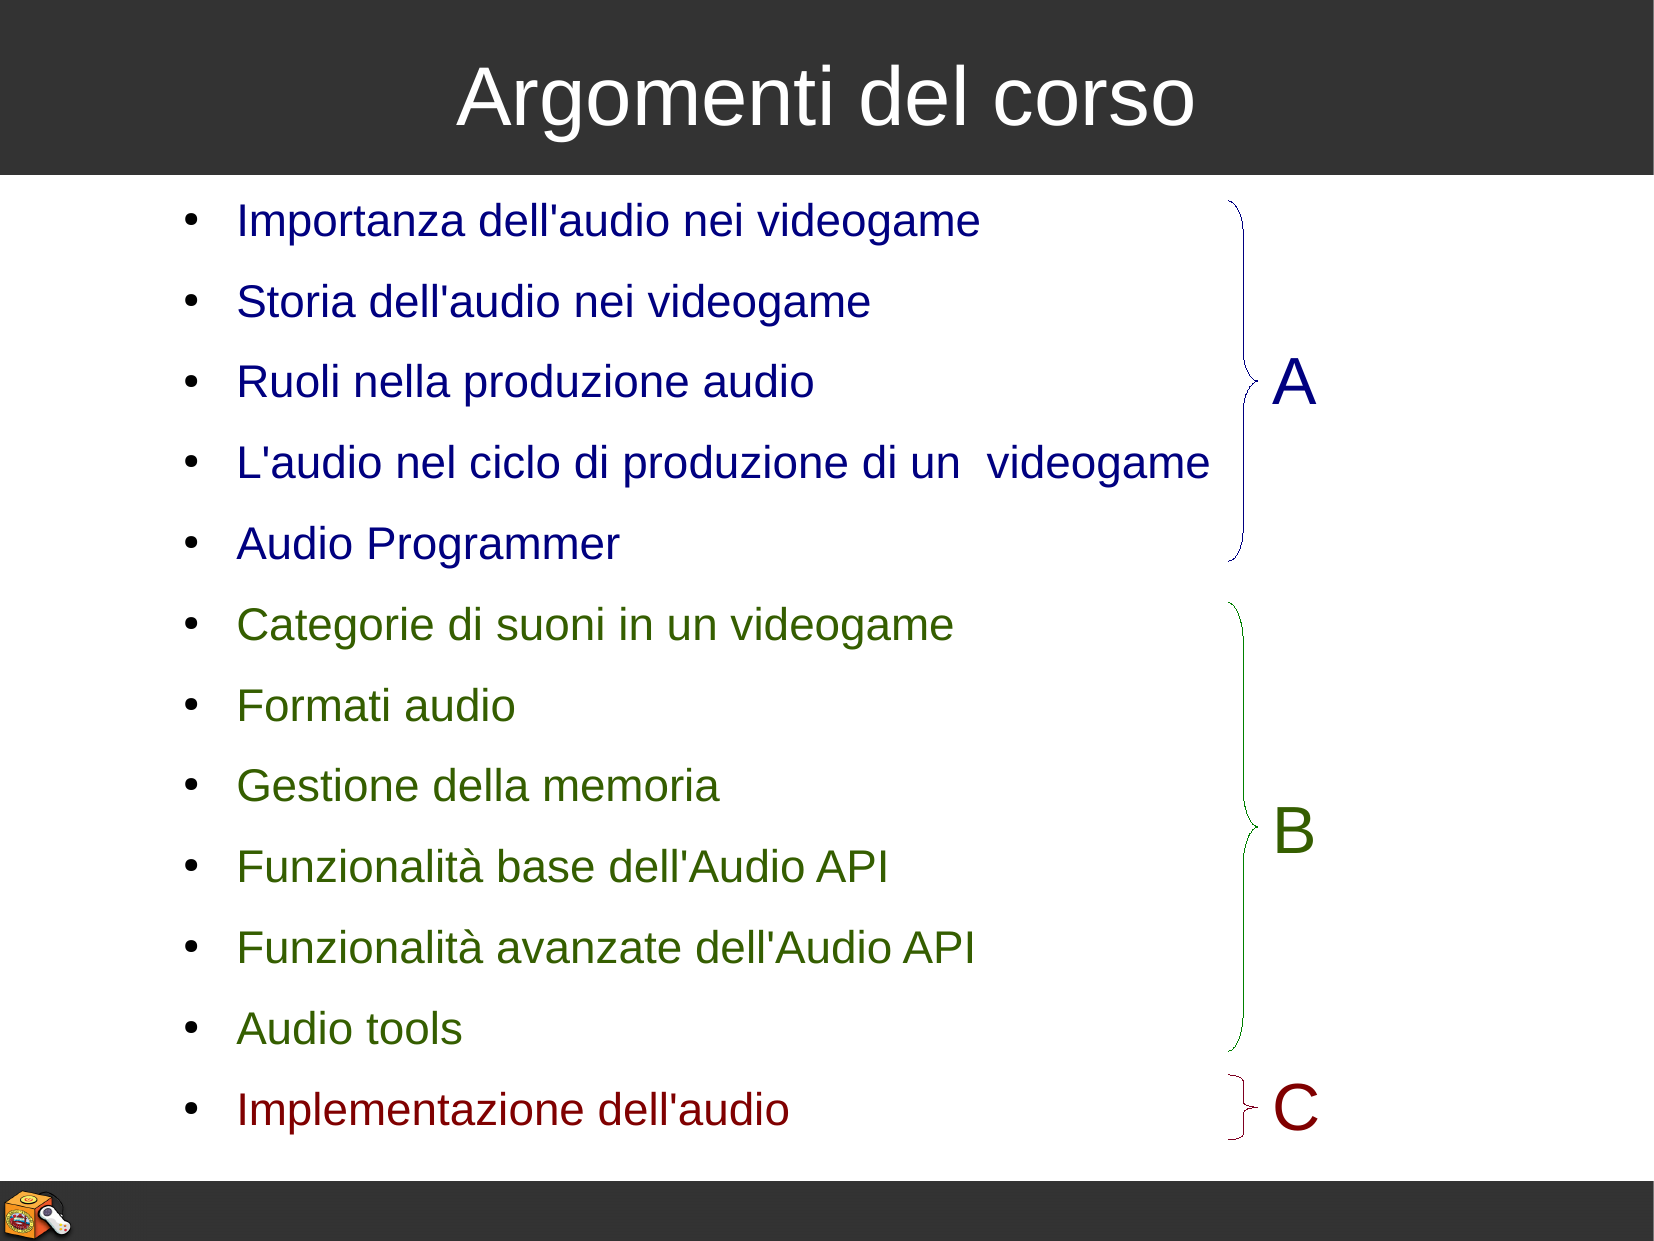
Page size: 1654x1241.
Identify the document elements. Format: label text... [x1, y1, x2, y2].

text_box B [1257, 785, 1347, 876]
picture [0, 0, 1654, 175]
text_box C [1257, 1062, 1347, 1153]
text_box A [1257, 336, 1347, 427]
title Argomenti del corso [82, 45, 1571, 148]
picture [0, 1181, 1654, 1241]
list Importanza dell'audio nei videogame Storia dell'audio nei videogame Ruoli nella produzione audio L'audio nel ciclo di produzione di un videogame Audio Programmer Categorie di suoni in un videogame Formati audio Gestione della memoria Funzionalità base dell'Audio API Funzionalità avanzate dell'Audio API Audio tools Implementazione dell'audio [165, 194, 1648, 1133]
